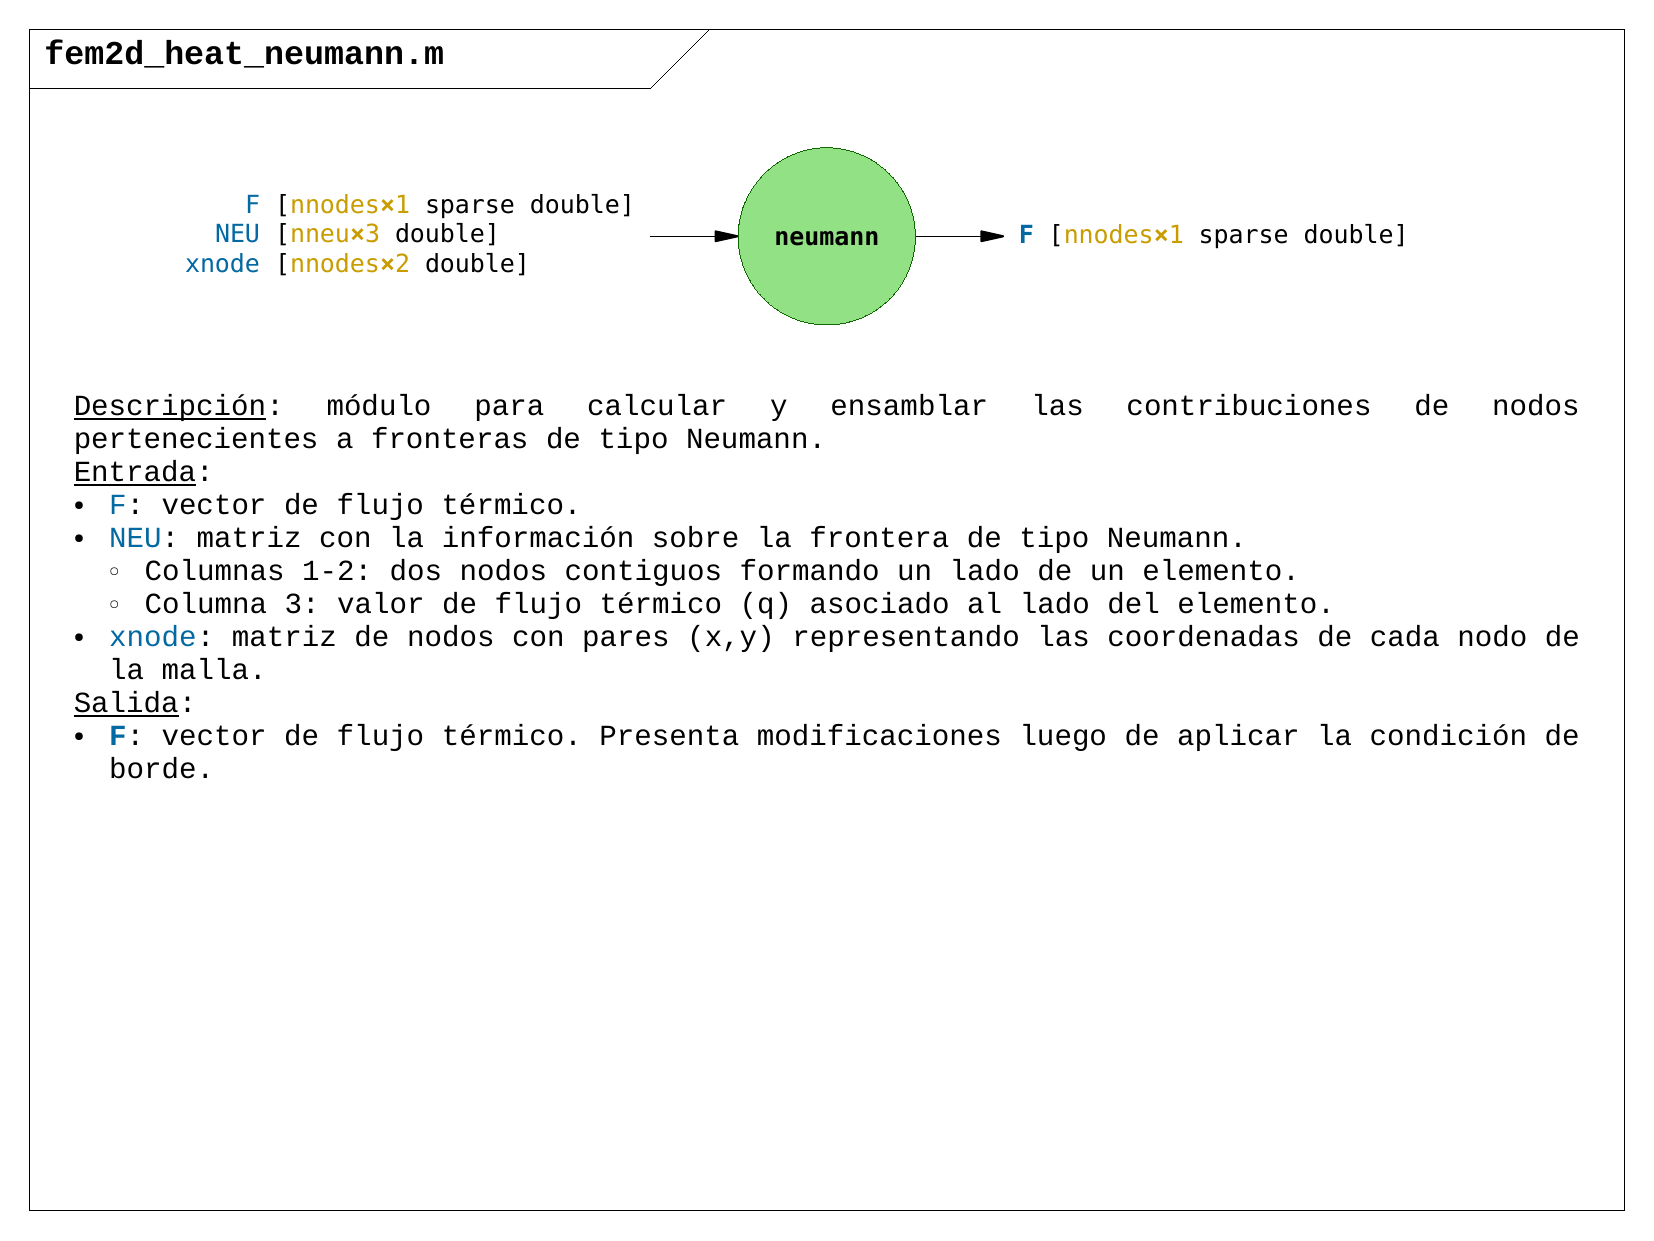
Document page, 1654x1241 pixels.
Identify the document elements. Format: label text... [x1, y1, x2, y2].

text_box fem2d_heat_neumann.m [29, 29, 709, 83]
text_box neumann [738, 147, 916, 325]
text_box Descripción: módulo para calcular y ensamblar las contribuciones de nodos pertenecientes a fronteras de tipo Neumann. Entrada: F: vector de flujo térmico. NEU: matriz con la información sobre la frontera de tipo Neumann. Columnas 1-2: dos nodos contiguos formando un lado de un elemento. Columna 3: valor de flujo térmico (q) asociado al lado del elemento. xnode: matriz de nodos con pares (x,y) representando las coordenadas de cada nodo de la malla. Salida: F: vector de flujo térmico. Presenta modificaciones luego de aplicar la condición de borde. [59, 383, 1595, 795]
text_box F [nnodes×1 sparse double] [1003, 212, 1595, 257]
text_box F [nnodes×1 sparse double] NEU [nneu×3 double] xnode [nnodes×2 double] [59, 182, 650, 286]
